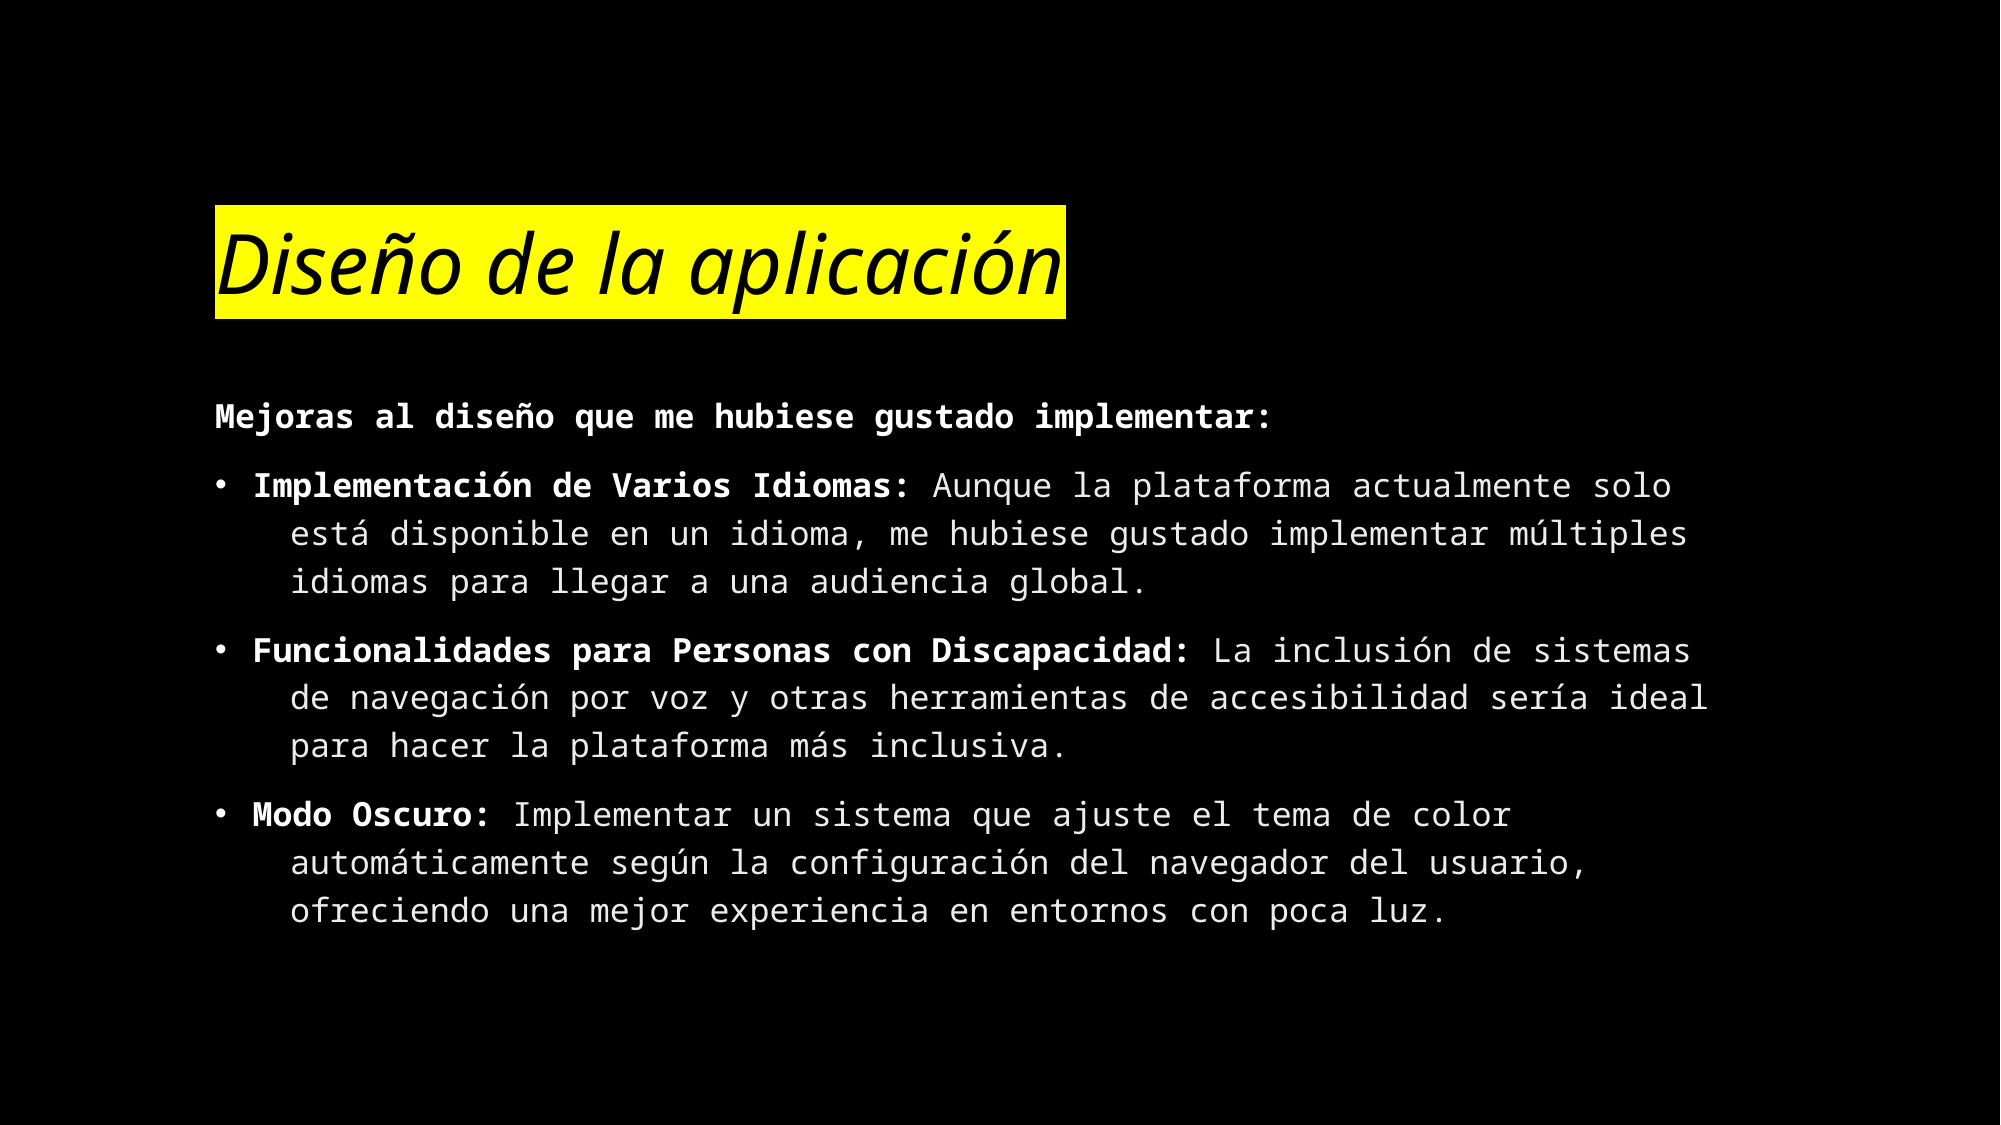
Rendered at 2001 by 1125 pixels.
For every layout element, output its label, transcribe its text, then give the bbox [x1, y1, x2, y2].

list Mejoras al diseño que me hubiese gustado implementar: Implementación de Varios Idiomas: Aunque la plataforma actualmente solo está disponible en un idioma, me hubiese gustado implementar múltiples idiomas para llegar a una audiencia global. Funcionalidades para Personas con Discapacidad: La inclusión de sistemas de navegación por voz y otras herramientas de accesibilidad sería ideal para hacer la plataforma más inclusiva. Modo Oscuro: Implementar un sistema que ajuste el tema de color automáticamente según la configuración del navegador del usuario, ofreciendo una mejor experiencia en entornos con poca luz. [200, 380, 1758, 1038]
title Diseño de la aplicación [200, 59, 1758, 319]
